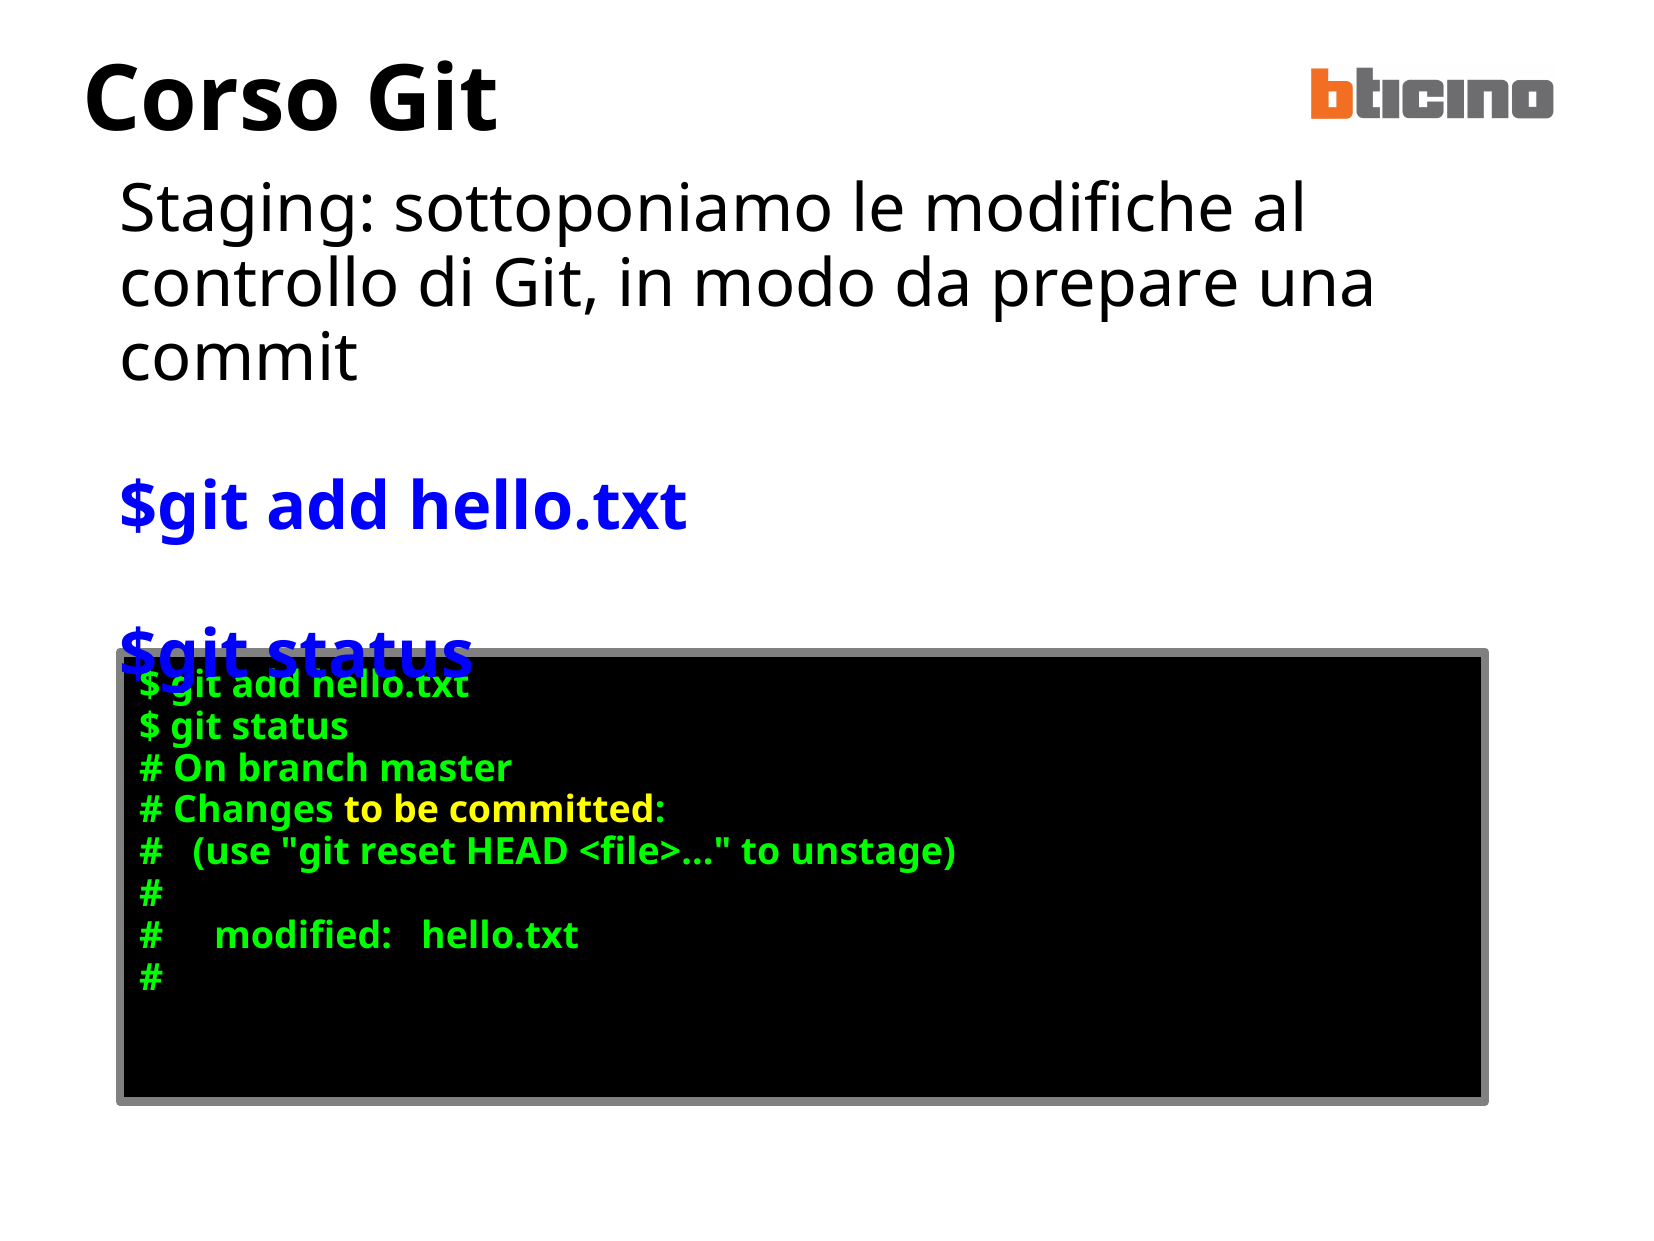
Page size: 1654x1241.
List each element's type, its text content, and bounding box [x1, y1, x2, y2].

title Corso Git [82, 48, 1570, 151]
text_box $ git add hello.txt $ git status # On branch master # Changes to be committed: # (use "git reset HEAD <file>..." to unstage) # # modified: hello.txt # [120, 652, 1486, 1102]
text_box Staging: sottoponiamo le modifiche al controllo di Git, in modo da prepare una commit $git add hello.txt $git status [105, 165, 1501, 646]
